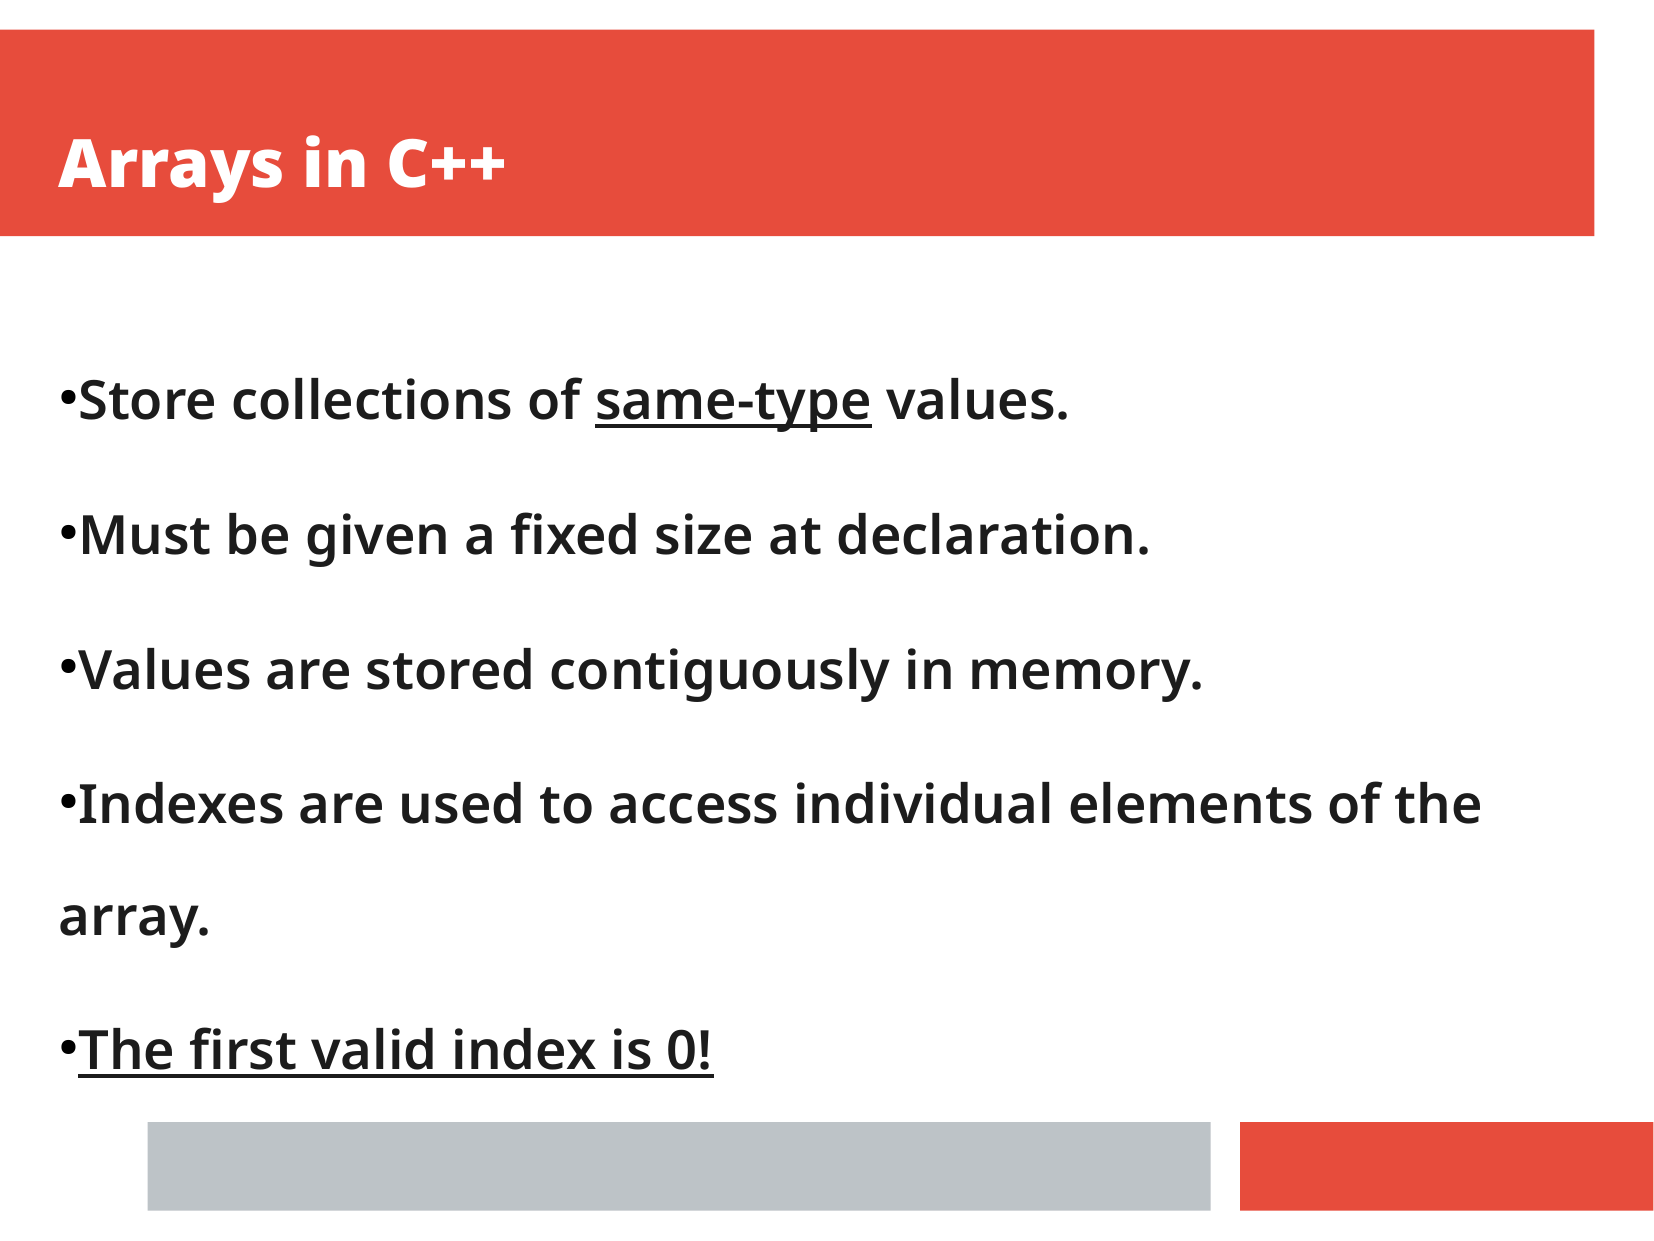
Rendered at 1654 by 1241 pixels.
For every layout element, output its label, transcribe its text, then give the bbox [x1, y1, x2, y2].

title Arrays in C++ [59, 59, 1595, 207]
list Store collections of same-type values. Must be given a fixed size at declaration. Values are stored contiguously in memory. Indexes are used to access individual elements of the array. The first valid index is 0! [59, 324, 1565, 1093]
